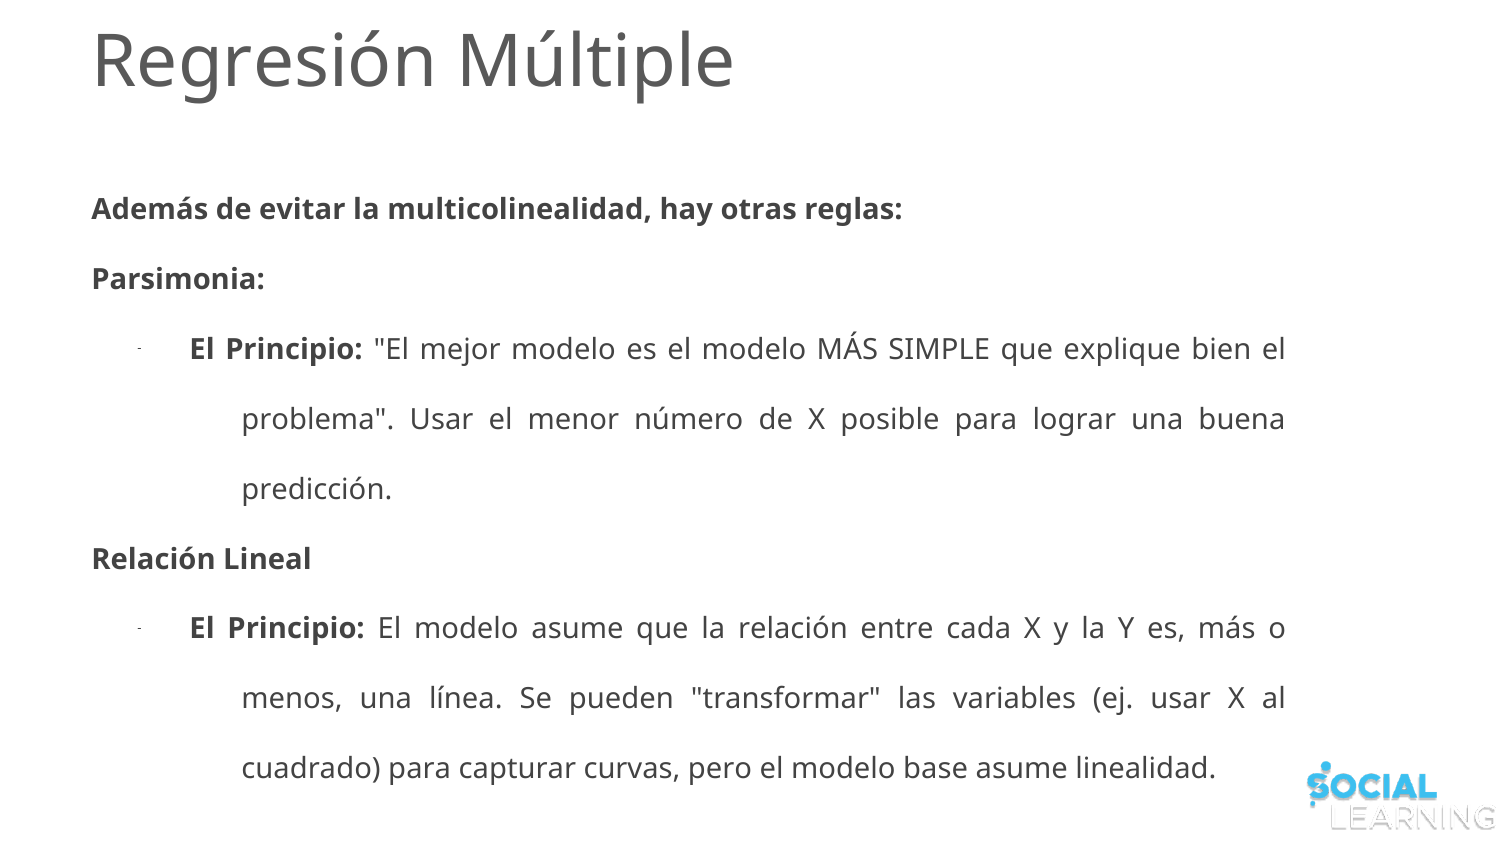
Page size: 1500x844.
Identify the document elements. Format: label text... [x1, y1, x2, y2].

text_box Además de evitar la multicolinealidad, hay otras reglas: Parsimonia: El Principio: "El mejor modelo es el modelo MÁS SIMPLE que explique bien el problema". Usar el menor número de X posible para lograr una buena predicción. Relación Lineal El Principio: El modelo asume que la relación entre cada X y la Y es, más o menos, una línea. Se pueden "transformar" las variables (ej. usar X al cuadrado) para capturar curvas, pero el modelo base asume linealidad. [76, 140, 1302, 772]
text_box Regresión Múltiple [76, 0, 1281, 140]
picture [1301, 744, 1500, 844]
